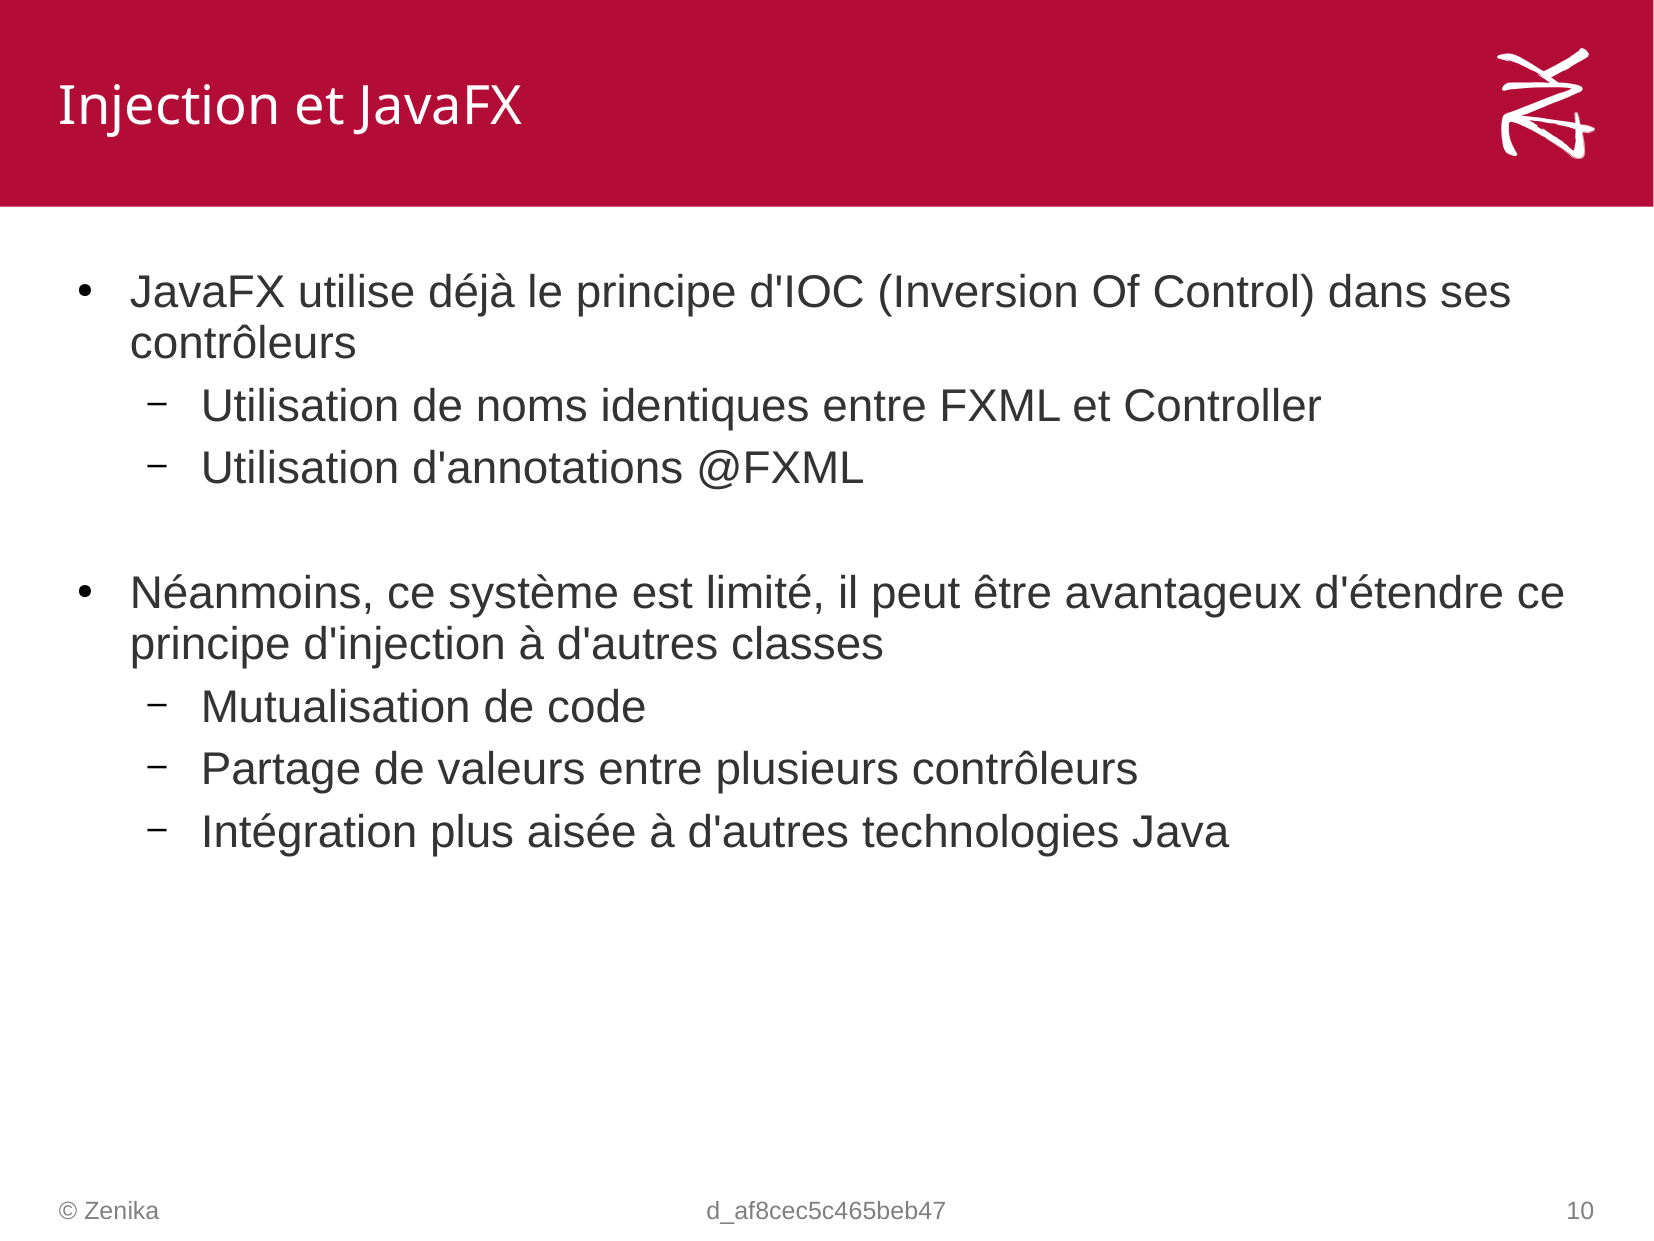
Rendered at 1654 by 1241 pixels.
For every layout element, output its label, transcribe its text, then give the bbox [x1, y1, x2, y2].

title Injection et JavaFX [59, 29, 1595, 178]
list JavaFX utilise déjà le principe d'IOC (Inversion Of Control) dans ses contrôleurs Utilisation de noms identiques entre FXML et Controller Utilisation d'annotations @FXML Néanmoins, ce système est limité, il peut être avantageux d'étendre ce principe d'injection à d'autres classes Mutualisation de code Partage de valeurs entre plusieurs contrôleurs Intégration plus aisée à d'autres technologies Java [59, 265, 1595, 986]
